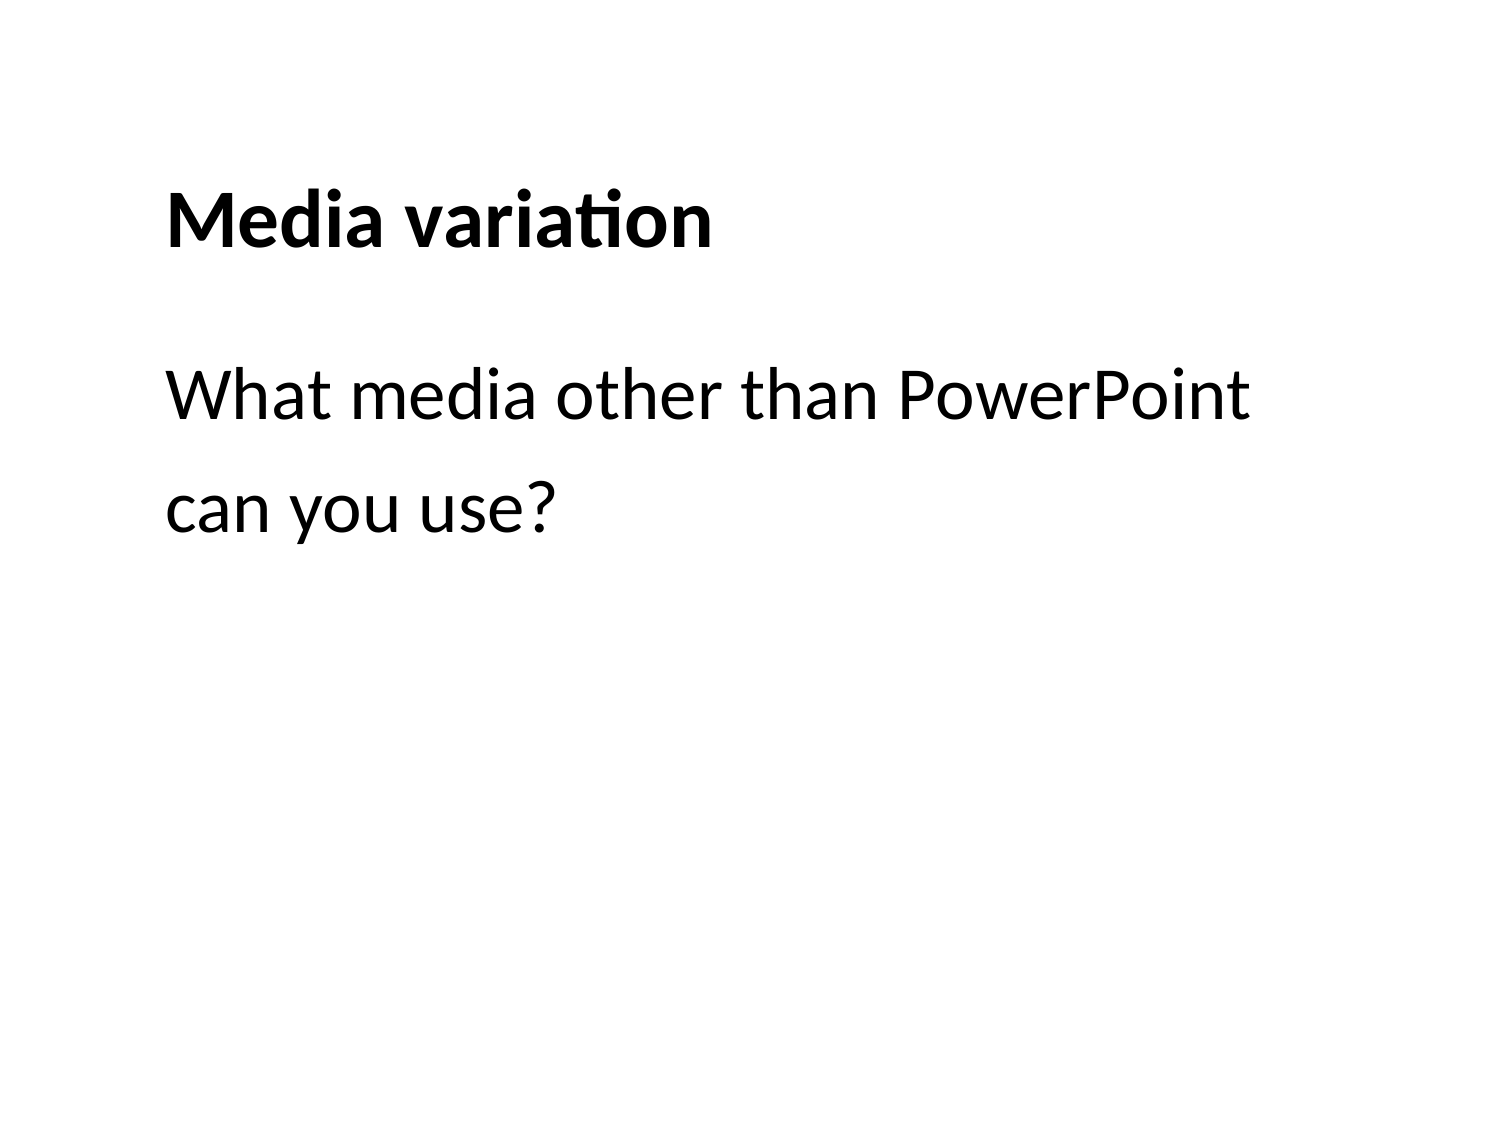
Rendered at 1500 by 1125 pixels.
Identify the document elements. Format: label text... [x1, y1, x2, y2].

text_box Media variation [149, 166, 1427, 262]
text_box What media other than PowerPoint can you use? [150, 314, 1306, 871]
